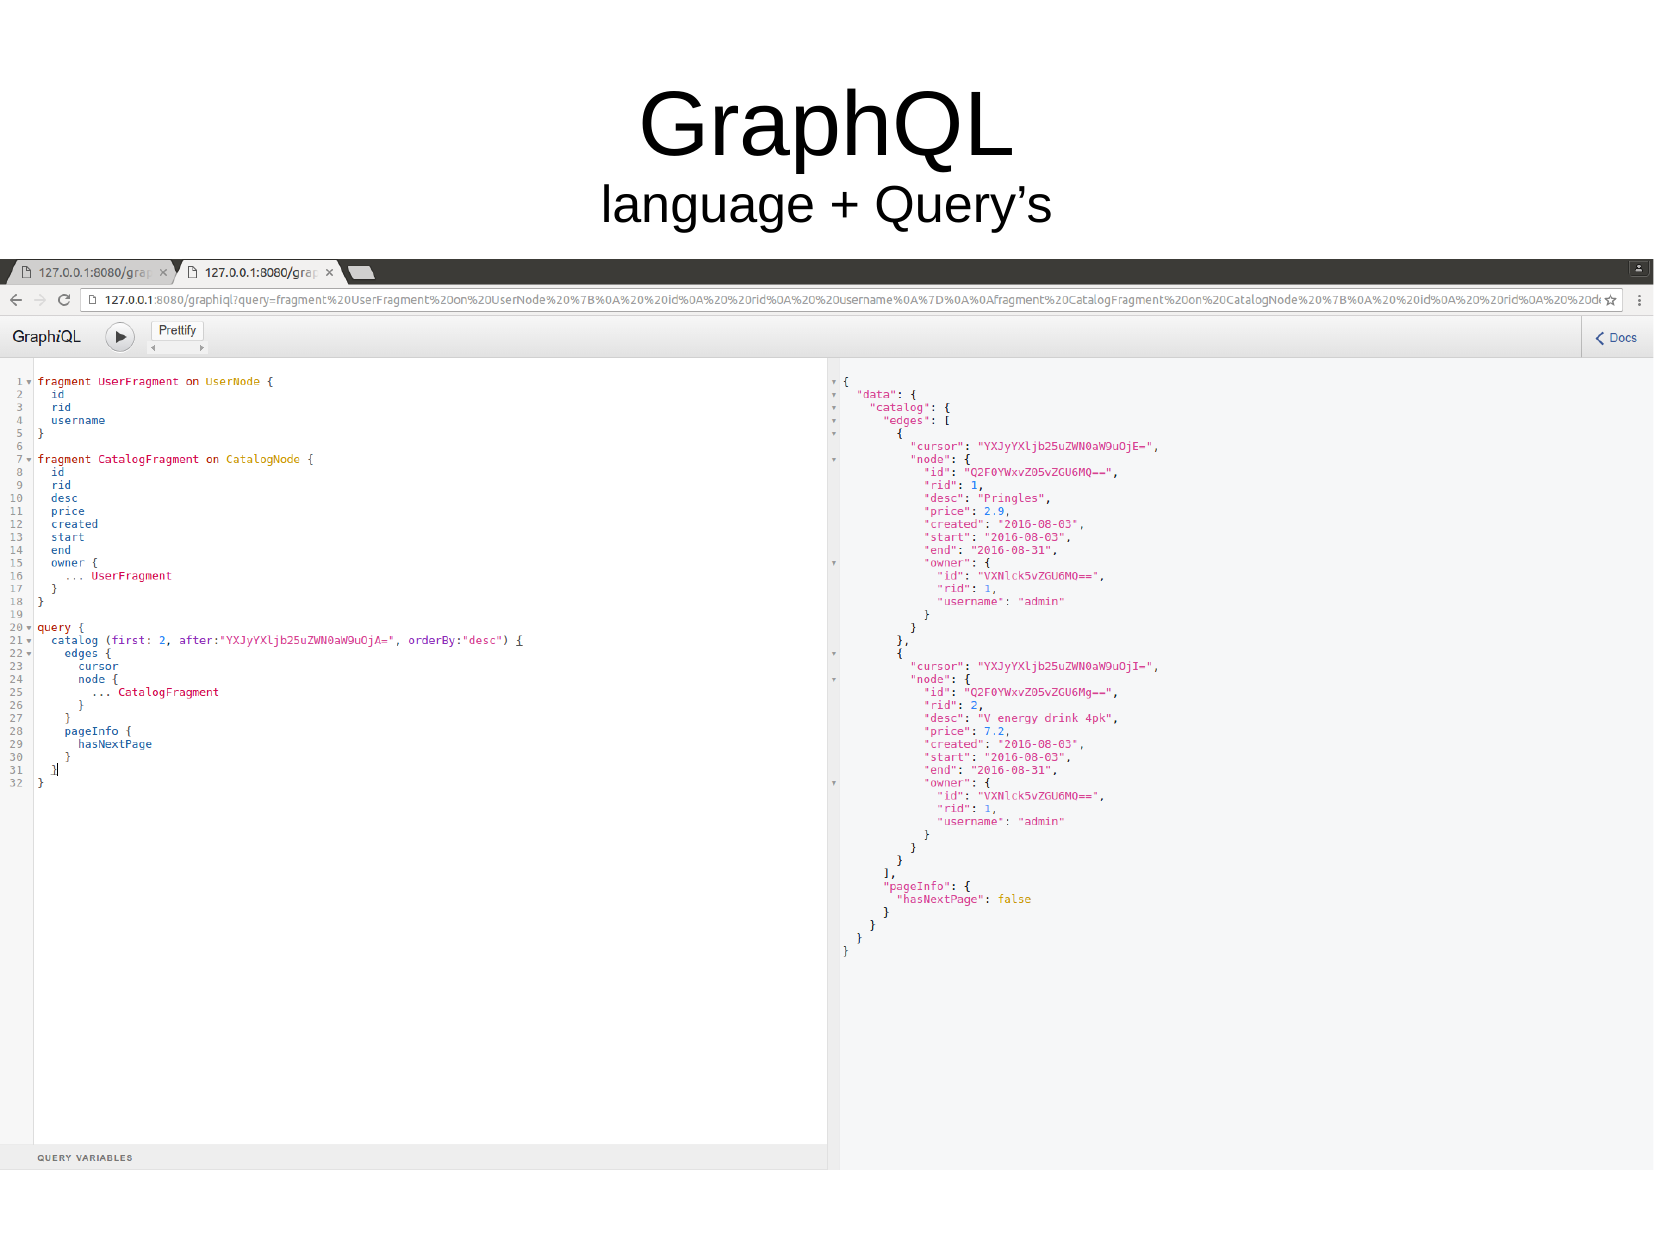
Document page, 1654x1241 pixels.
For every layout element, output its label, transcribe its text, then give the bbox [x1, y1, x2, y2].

title GraphQL language + Query’s [82, 49, 1571, 257]
picture [0, 259, 1654, 1170]
